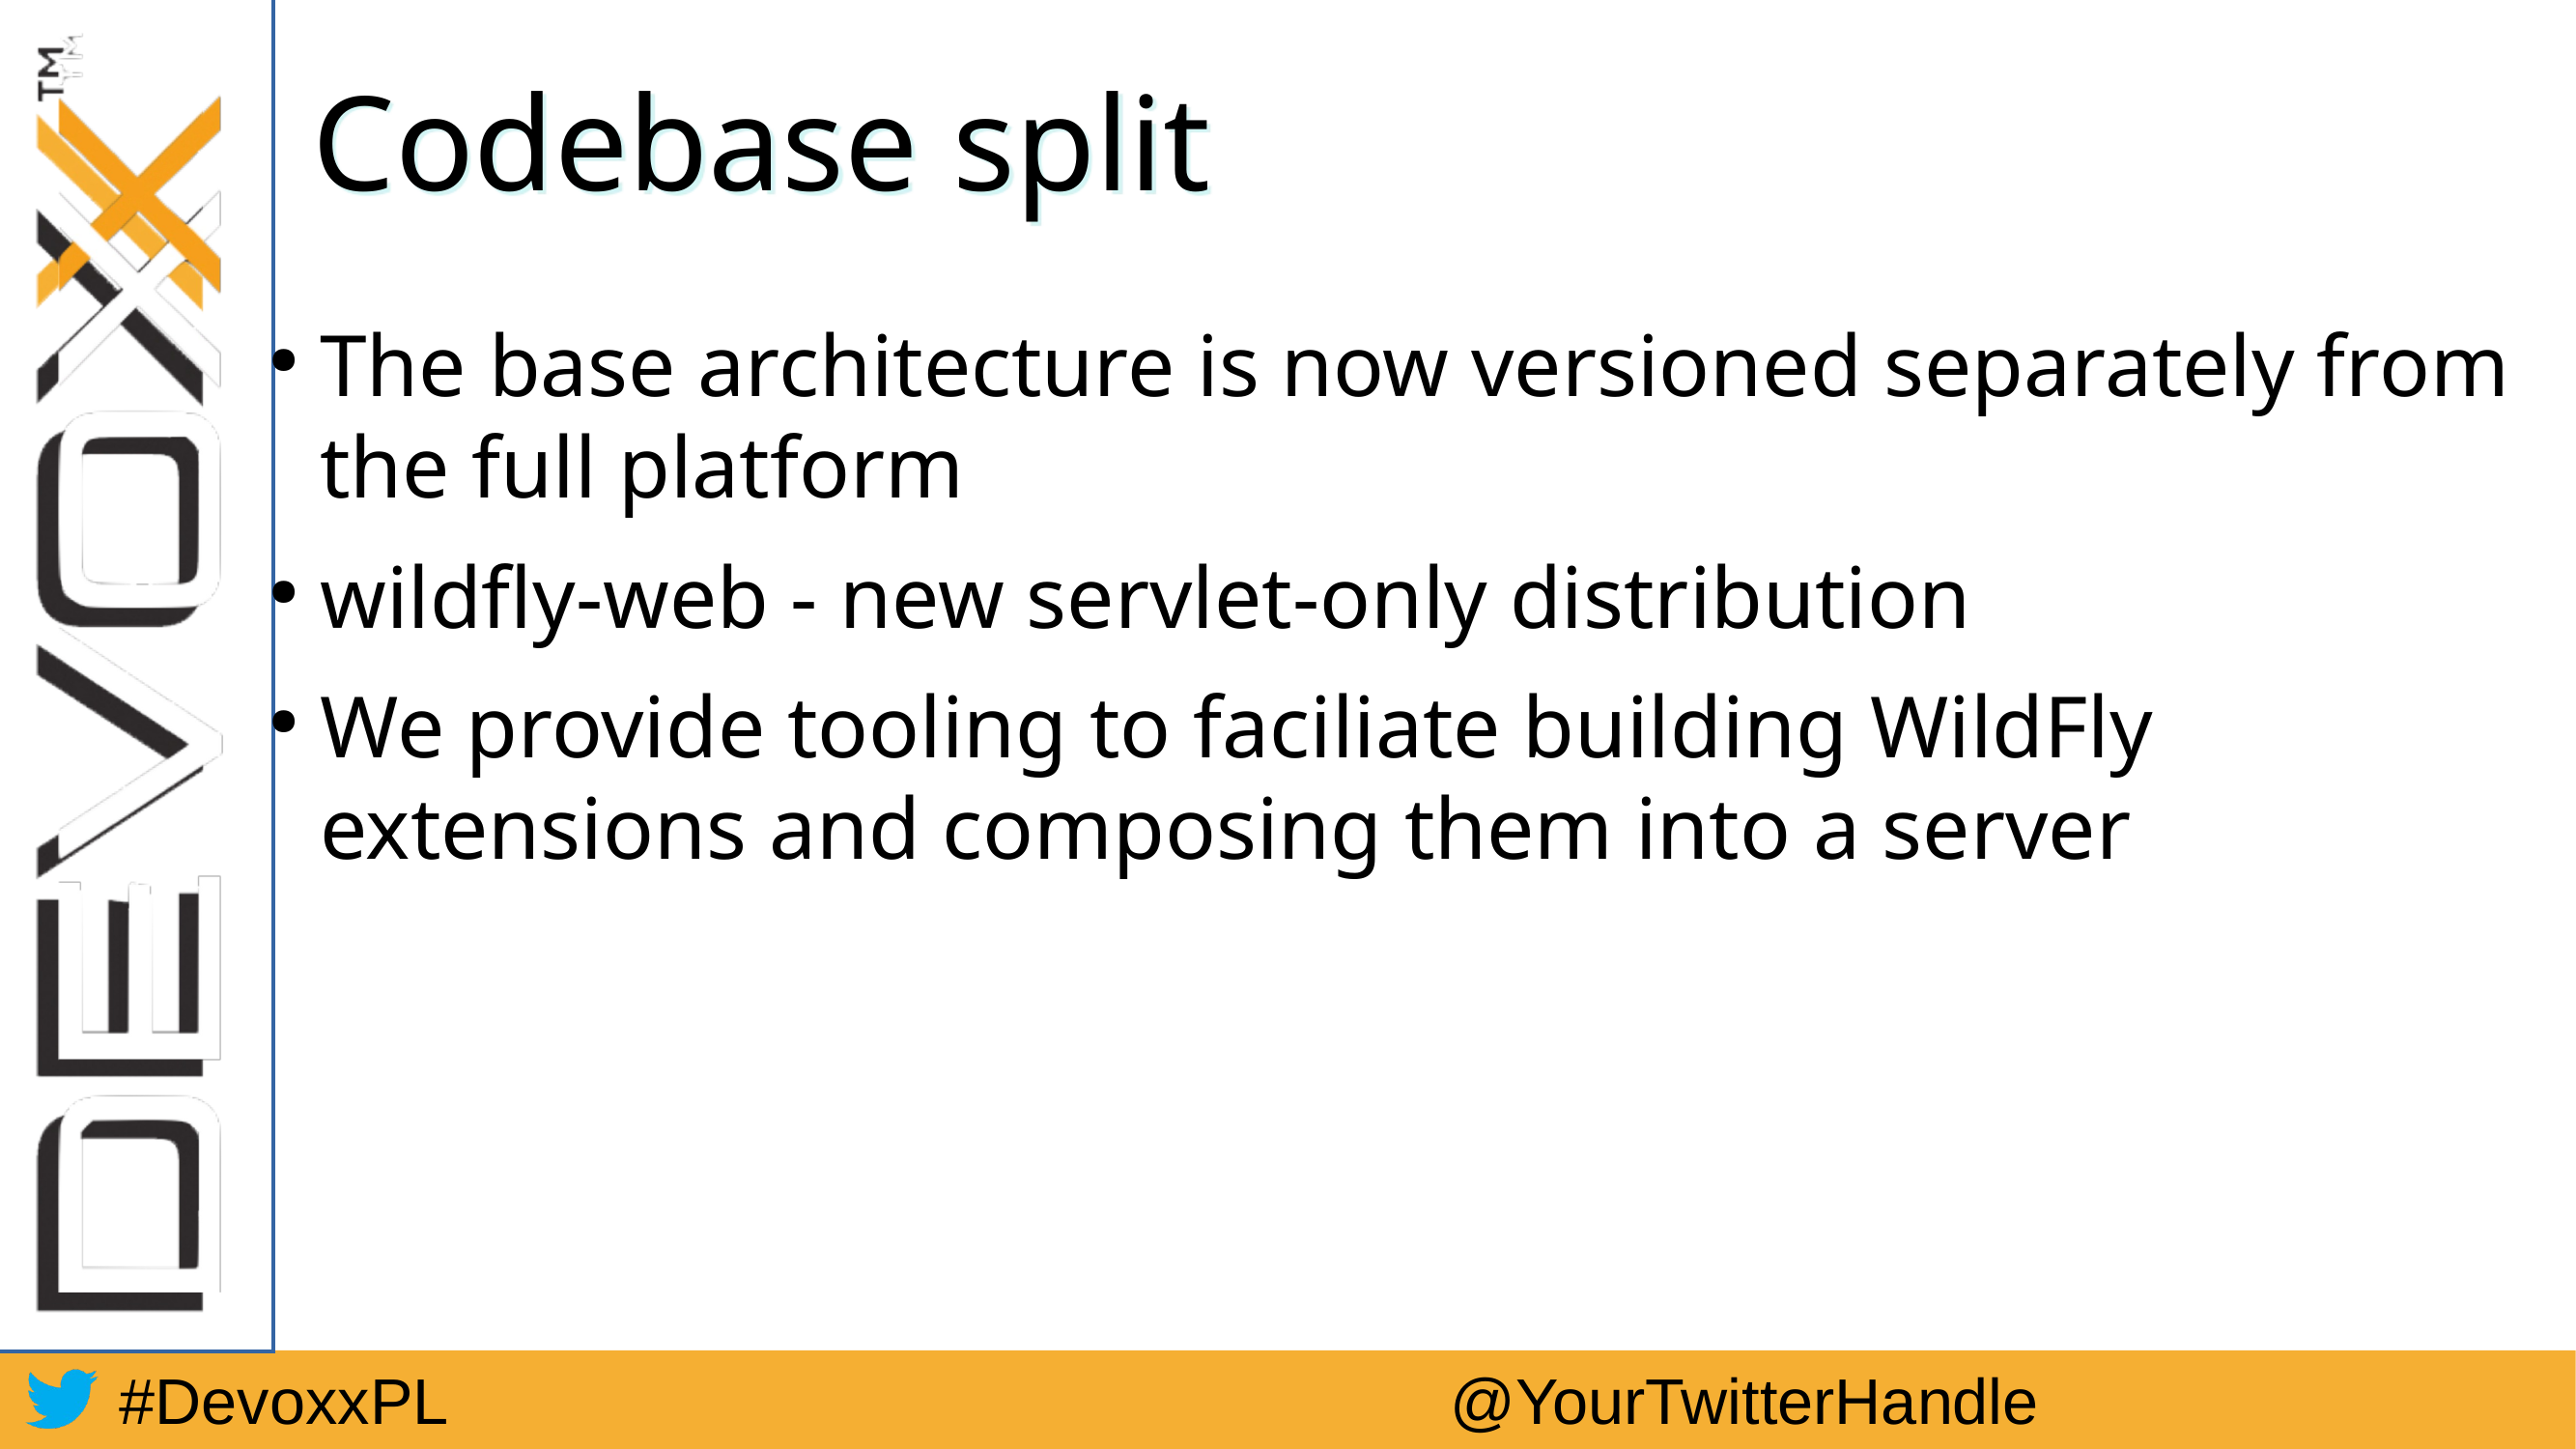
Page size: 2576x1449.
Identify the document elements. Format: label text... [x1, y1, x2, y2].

picture [0, 1353, 123, 1449]
list The base architecture is now versioned separately from the full platform wildfly-web - new servlet-only distribution We provide tooling to faciliate building WildFly extensions and composing them into a server [251, 311, 2526, 1333]
picture [0, 39, 220, 1350]
title Codebase split [312, 19, 2522, 258]
picture [60, 34, 223, 1292]
